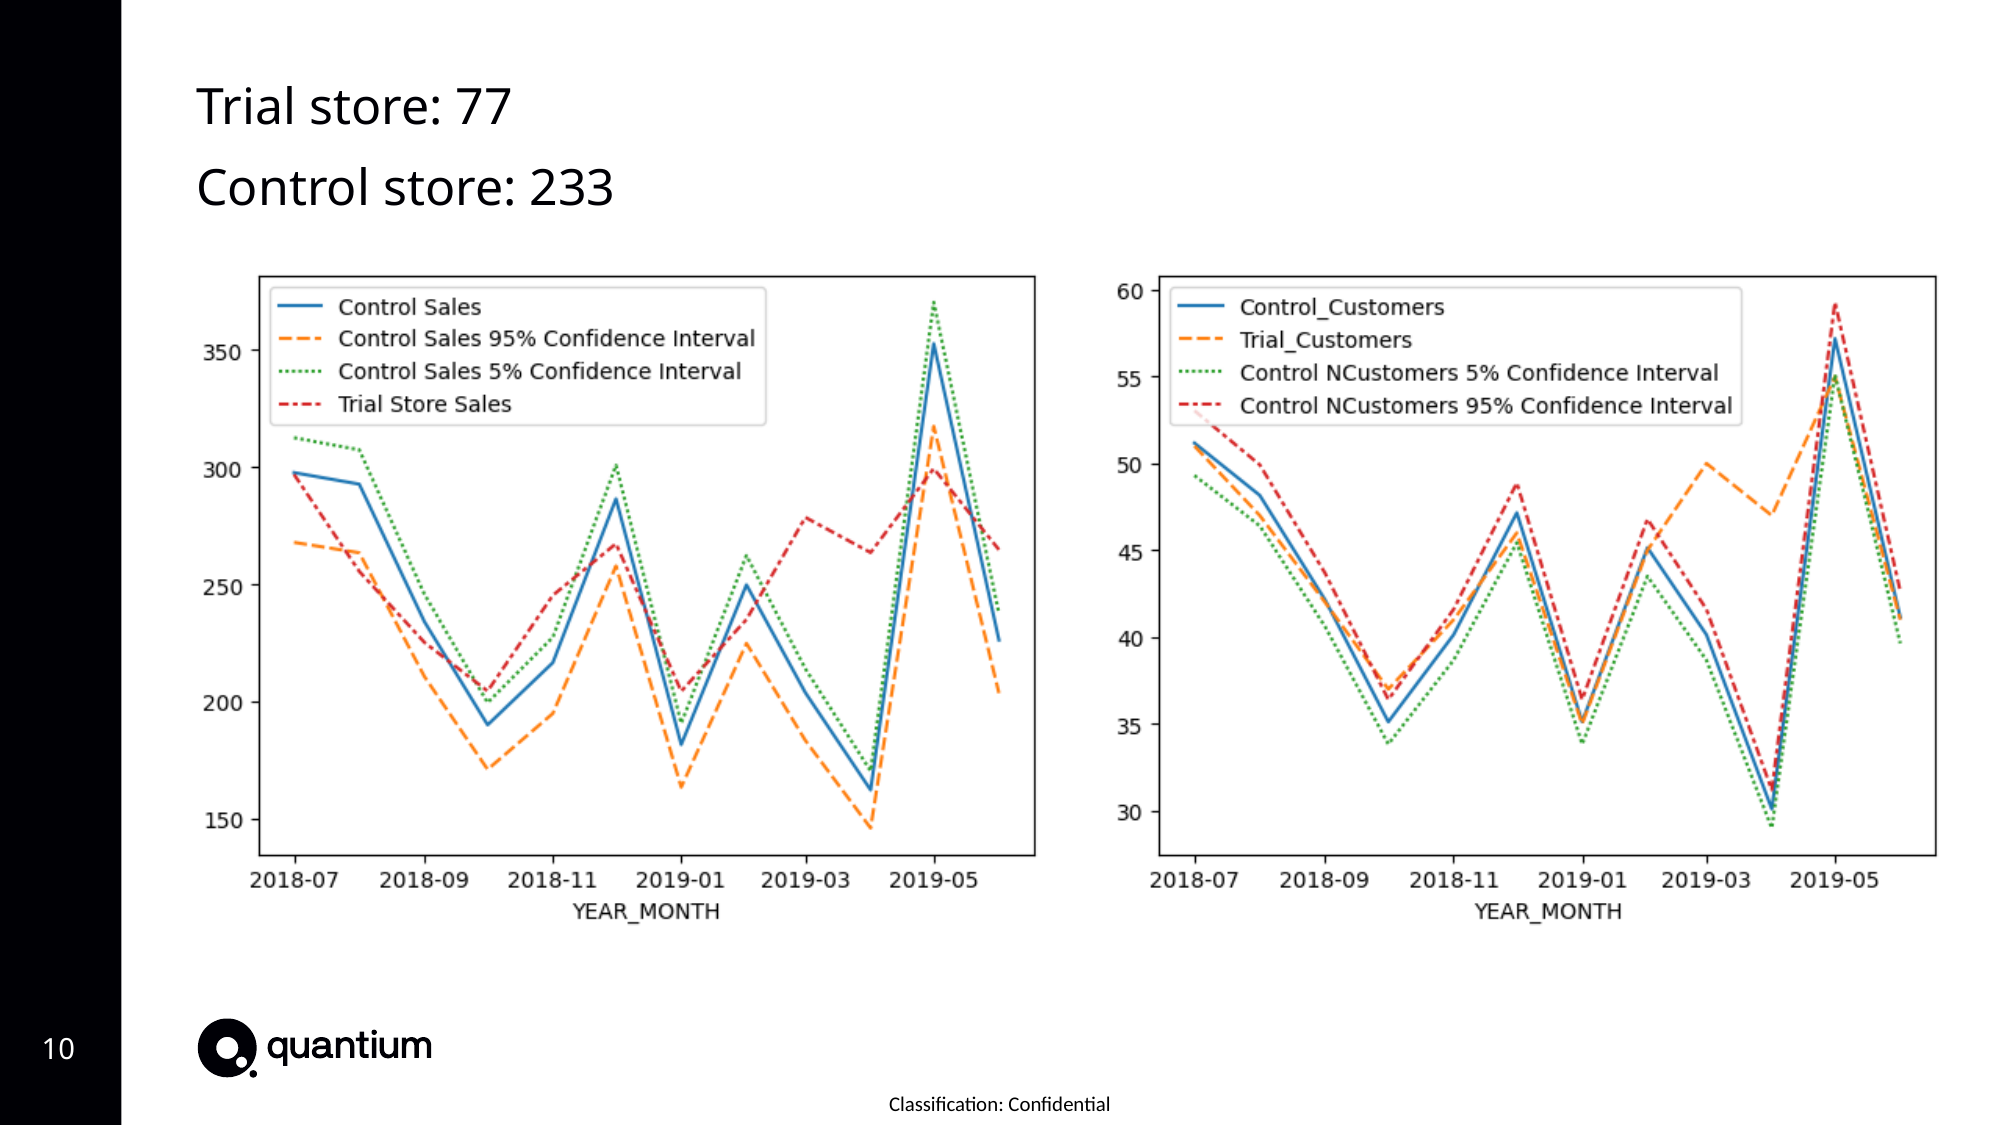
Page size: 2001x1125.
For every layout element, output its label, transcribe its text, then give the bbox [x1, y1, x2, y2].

list Trial store: 77 Control store: 233 [196, 74, 1916, 210]
picture [1101, 262, 1951, 938]
picture [187, 262, 1050, 938]
